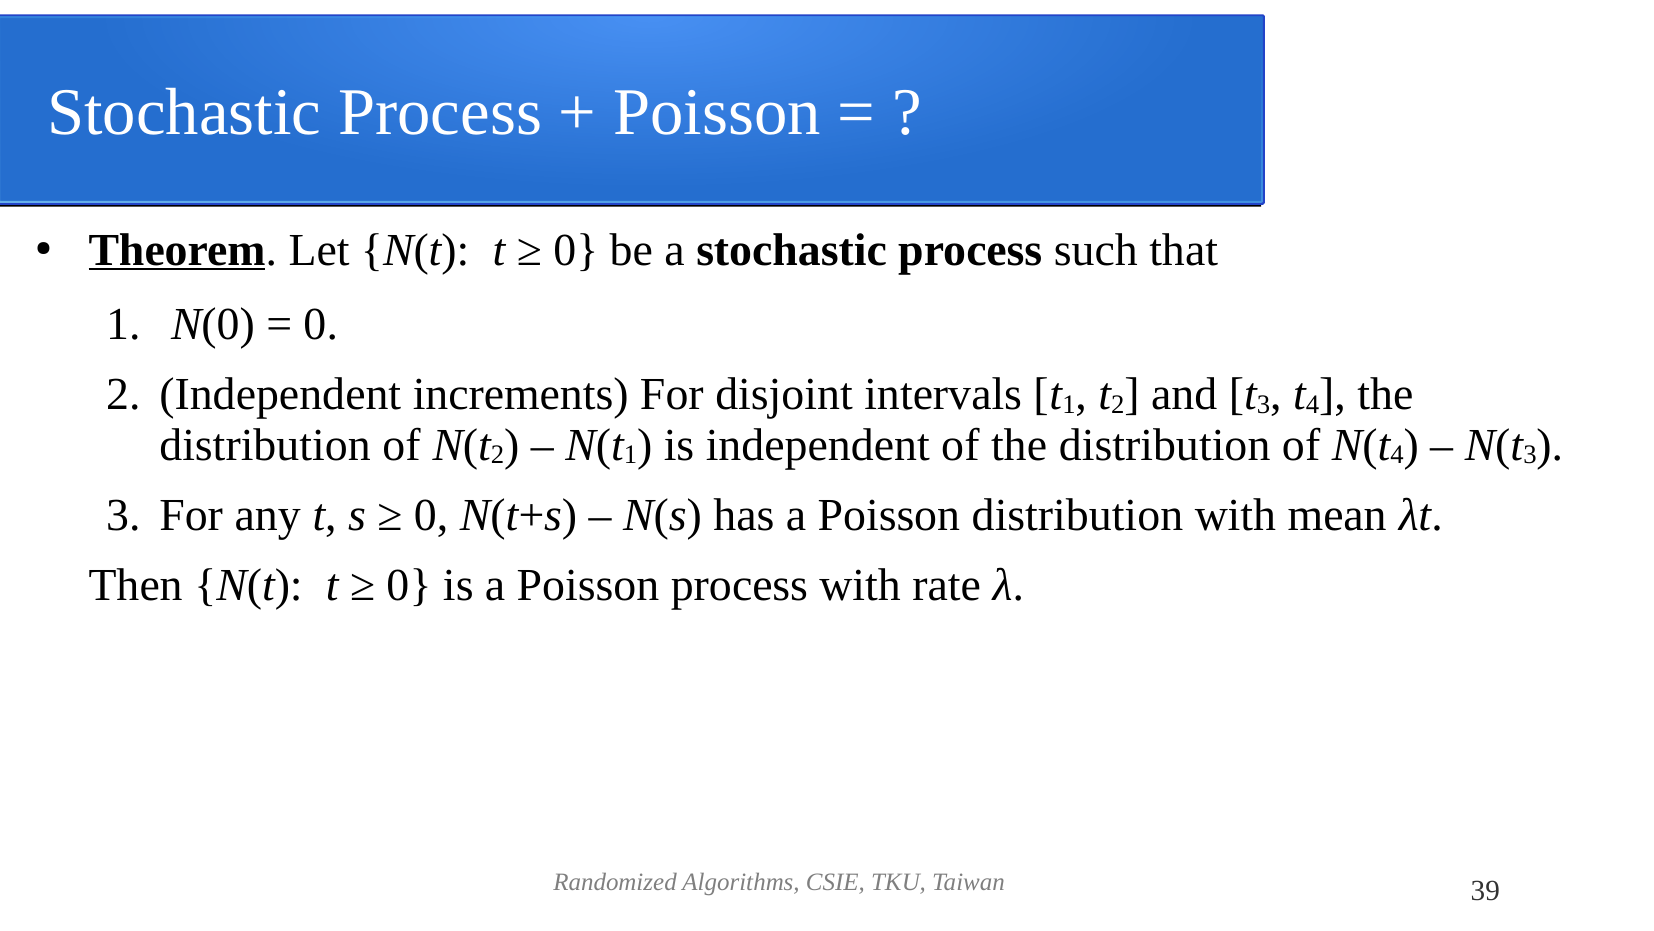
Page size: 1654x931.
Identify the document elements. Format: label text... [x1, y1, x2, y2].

title Stochastic Process + Poisson = ? [47, 35, 1199, 189]
list Theorem. Let {N(t): t ≥ 0} be a stochastic process such that N(0) = 0. (Independent increments) For disjoint intervals [t1, t2] and [t3, t4], the distribution of N(t2) – N(t1) is independent of the distribution of N(t4) – N(t3). For any t, s ≥ 0, N(t+s) – N(s) has a Poisson distribution with mean λt. Then {N(t): t ≥ 0} is a Poisson process with rate λ. [17, 224, 1565, 863]
